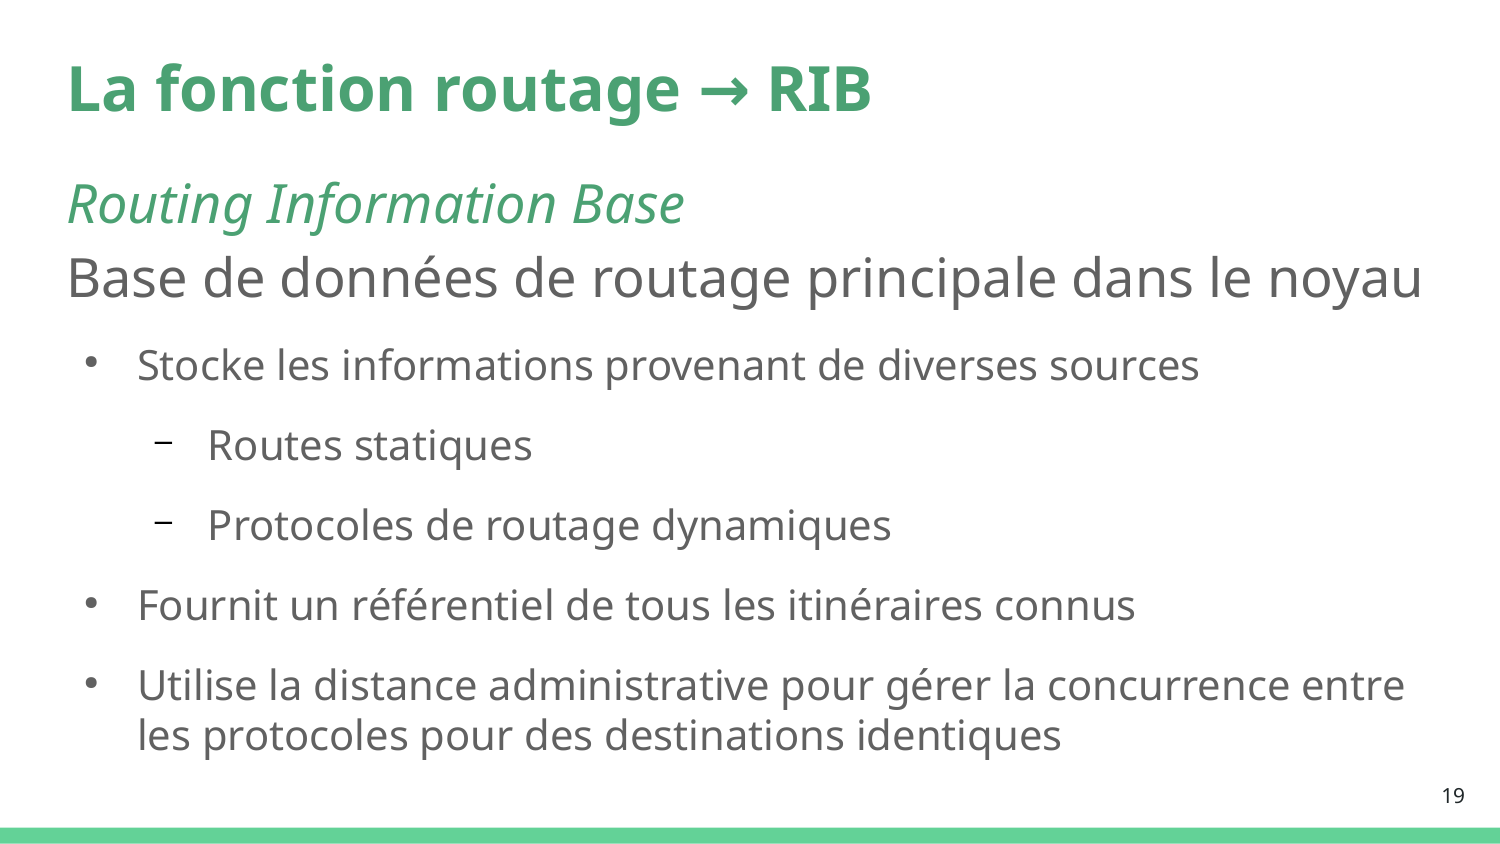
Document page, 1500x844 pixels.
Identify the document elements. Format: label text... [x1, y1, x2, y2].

list Routing Information Base Base de données de routage principale dans le noyau Stocke les informations provenant de diverses sources Routes statiques Protocoles de routage dynamiques Fournit un référentiel de tous les itinéraires connus Utilise la distance administrative pour gérer la concurrence entre les protocoles pour des destinations identiques [51, 144, 1449, 805]
title La fonction routage → RIB [51, 23, 1449, 117]
slide_number <numéro> [1389, 764, 1480, 830]
